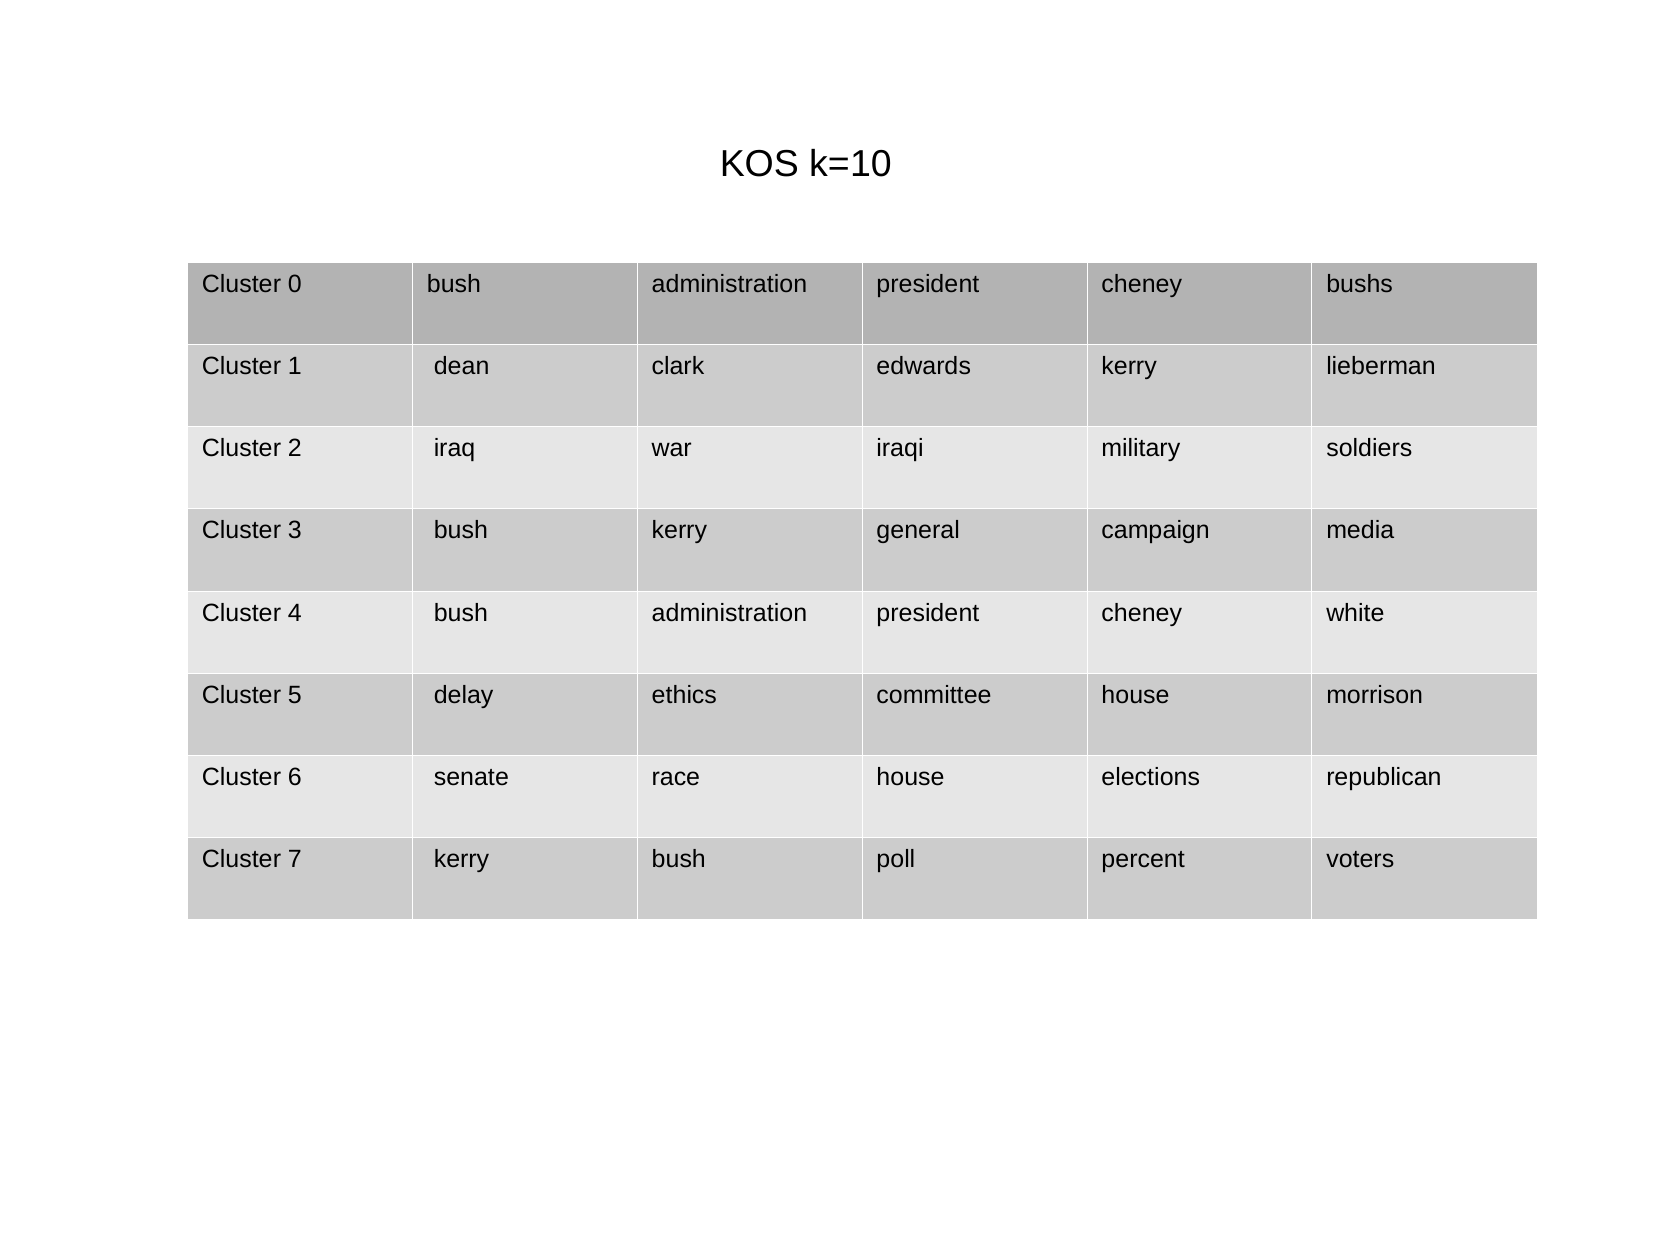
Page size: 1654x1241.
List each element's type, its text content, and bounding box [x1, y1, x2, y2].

table_cell dean [413, 345, 637, 426]
table_header administration [638, 263, 862, 344]
table_cell edwards [863, 345, 1087, 426]
table_cell soldiers [1312, 427, 1537, 508]
table_cell kerry [413, 838, 637, 919]
table_cell administration [638, 592, 862, 673]
table_cell Cluster 5 [188, 674, 412, 755]
table_cell bush [413, 509, 637, 591]
table_cell senate [413, 756, 637, 837]
table_cell white [1312, 592, 1537, 673]
table_cell media [1312, 509, 1537, 591]
table_header Cluster 0 [188, 263, 412, 344]
table_cell war [638, 427, 862, 508]
table_cell committee [863, 674, 1087, 755]
table_cell general [863, 509, 1087, 591]
table_cell iraqi [863, 427, 1087, 508]
table_header cheney [1088, 263, 1311, 344]
table_cell kerry [638, 509, 862, 591]
table_cell campaign [1088, 509, 1311, 591]
table_cell Cluster 3 [188, 509, 412, 591]
table_cell Cluster 6 [188, 756, 412, 837]
table_cell morrison [1312, 674, 1537, 755]
table_cell house [1088, 674, 1311, 755]
table_cell Cluster 4 [188, 592, 412, 673]
table_cell delay [413, 674, 637, 755]
table_cell president [863, 592, 1087, 673]
table_cell military [1088, 427, 1311, 508]
table_cell Cluster 7 [188, 838, 412, 919]
table_cell elections [1088, 756, 1311, 837]
table_header bushs [1312, 263, 1537, 344]
table_cell bush [638, 838, 862, 919]
table_header bush [413, 263, 637, 344]
table_cell kerry [1088, 345, 1311, 426]
table_cell cheney [1088, 592, 1311, 673]
table_cell ethics [638, 674, 862, 755]
table_cell house [863, 756, 1087, 837]
table_cell race [638, 756, 862, 837]
table_cell bush [413, 592, 637, 673]
table_cell clark [638, 345, 862, 426]
table_cell voters [1312, 838, 1537, 919]
table_cell Cluster 2 [188, 427, 412, 508]
text_box KOS k=10 [705, 135, 907, 192]
table_header president [863, 263, 1087, 344]
table_cell iraq [413, 427, 637, 508]
table_cell poll [863, 838, 1087, 919]
table_cell republican [1312, 756, 1537, 837]
table_cell Cluster 1 [188, 345, 412, 426]
table_cell percent [1088, 838, 1311, 919]
table_cell lieberman [1312, 345, 1537, 426]
